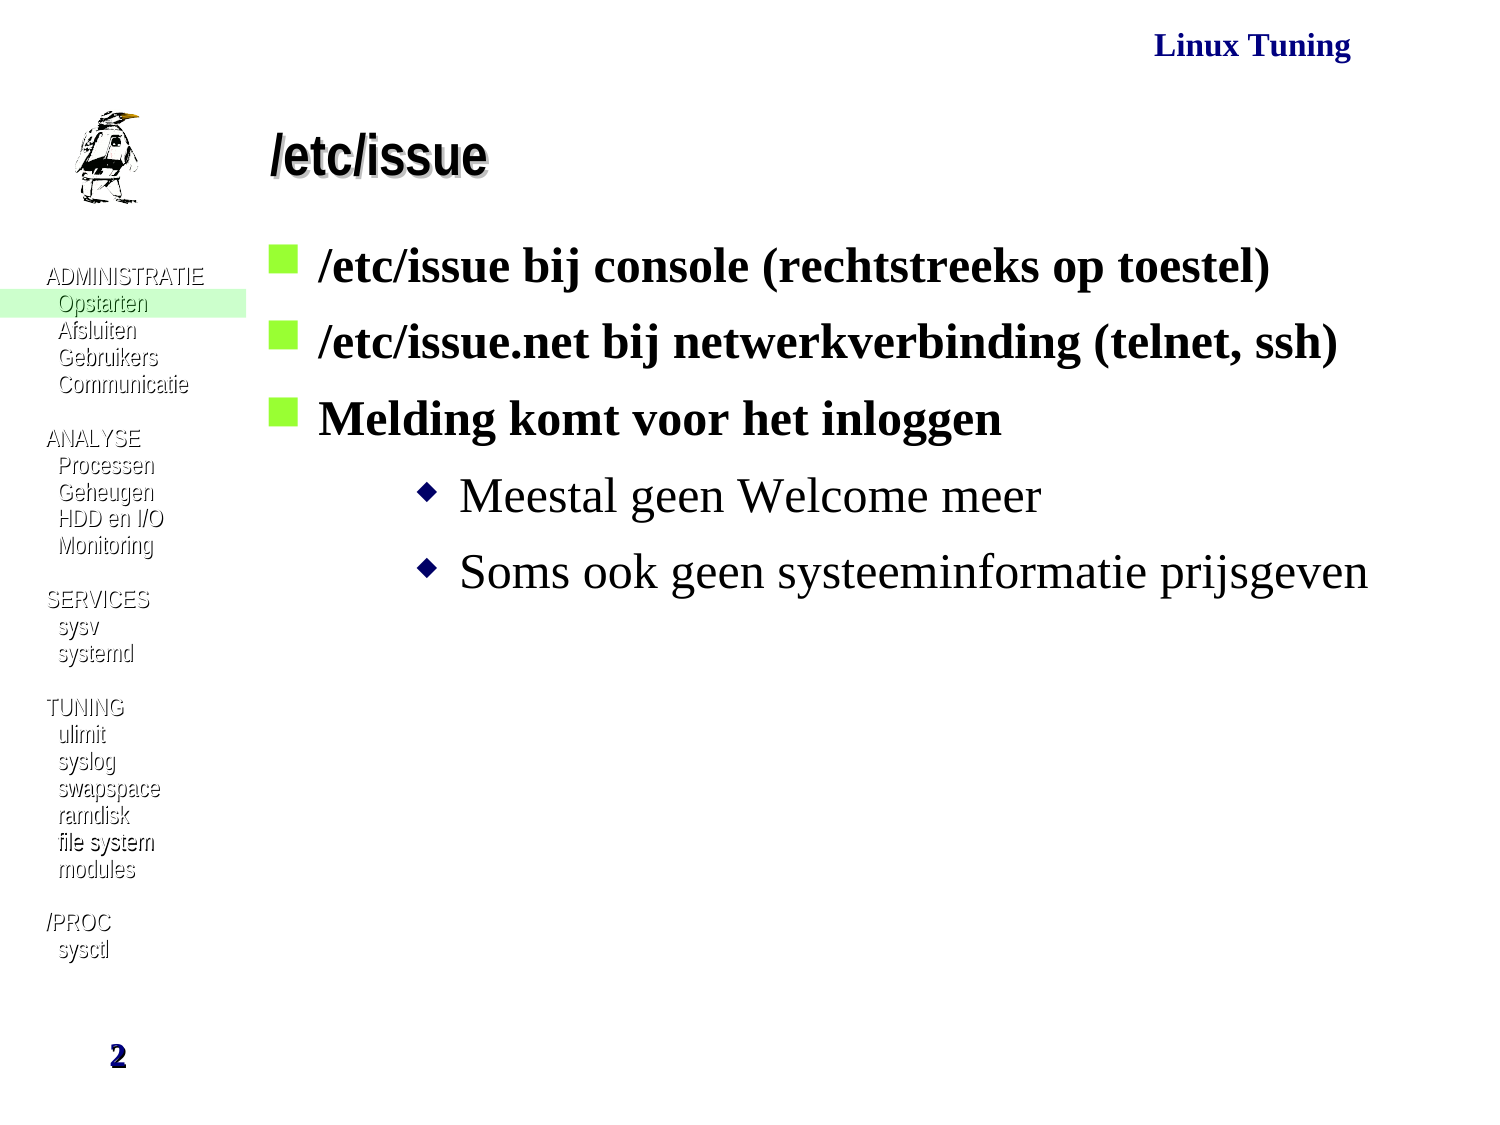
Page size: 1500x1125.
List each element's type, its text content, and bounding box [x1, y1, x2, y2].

list /etc/issue bij console (rechtstreeks op toestel) /etc/issue.net bij netwerkverbinding (telnet, ssh) Melding komt voor het inloggen Meestal geen Welcome meer Soms ook geen systeeminformatie prijsgeven [264, 229, 1486, 882]
text_box [0, 288, 247, 318]
title /etc/issue [270, 41, 1500, 250]
picture [57, 105, 143, 206]
